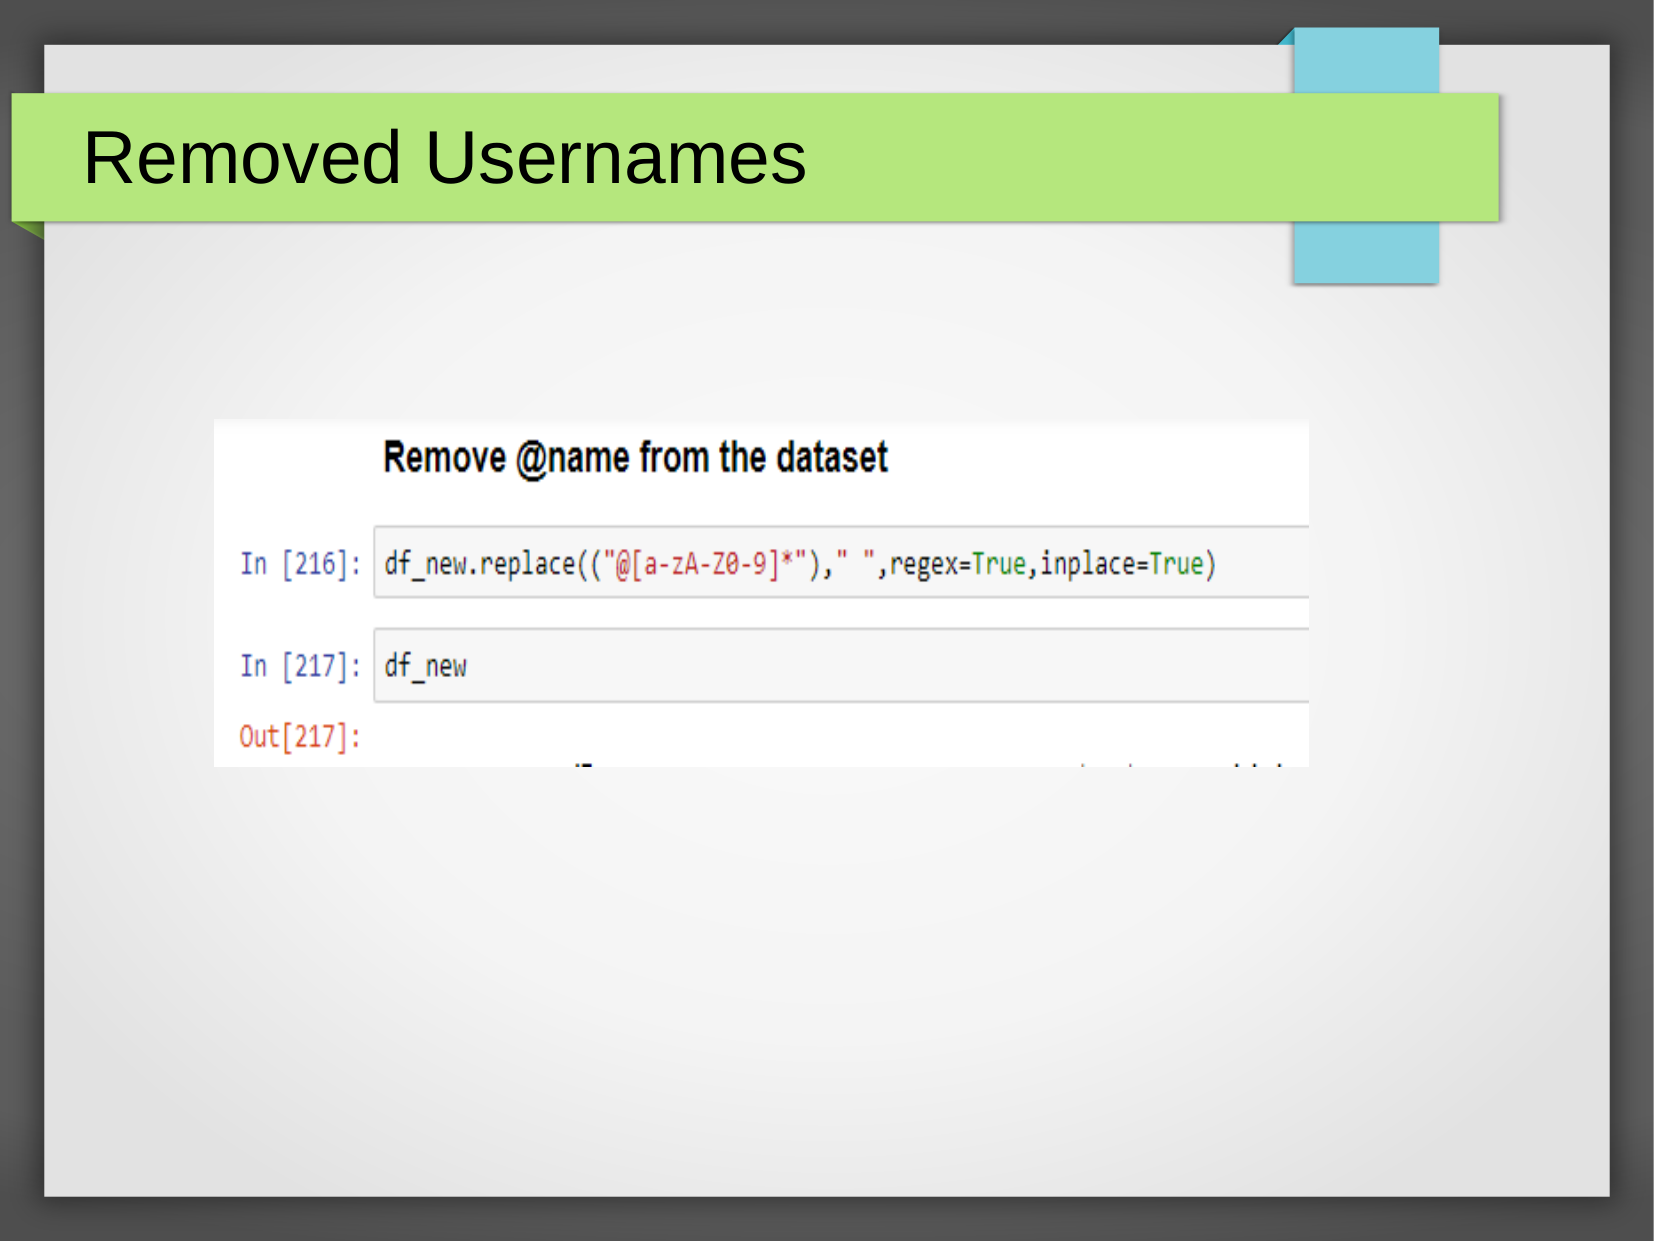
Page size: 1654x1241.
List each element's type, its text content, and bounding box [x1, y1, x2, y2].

picture [214, 419, 1309, 767]
title Removed Usernames [82, 94, 1264, 213]
